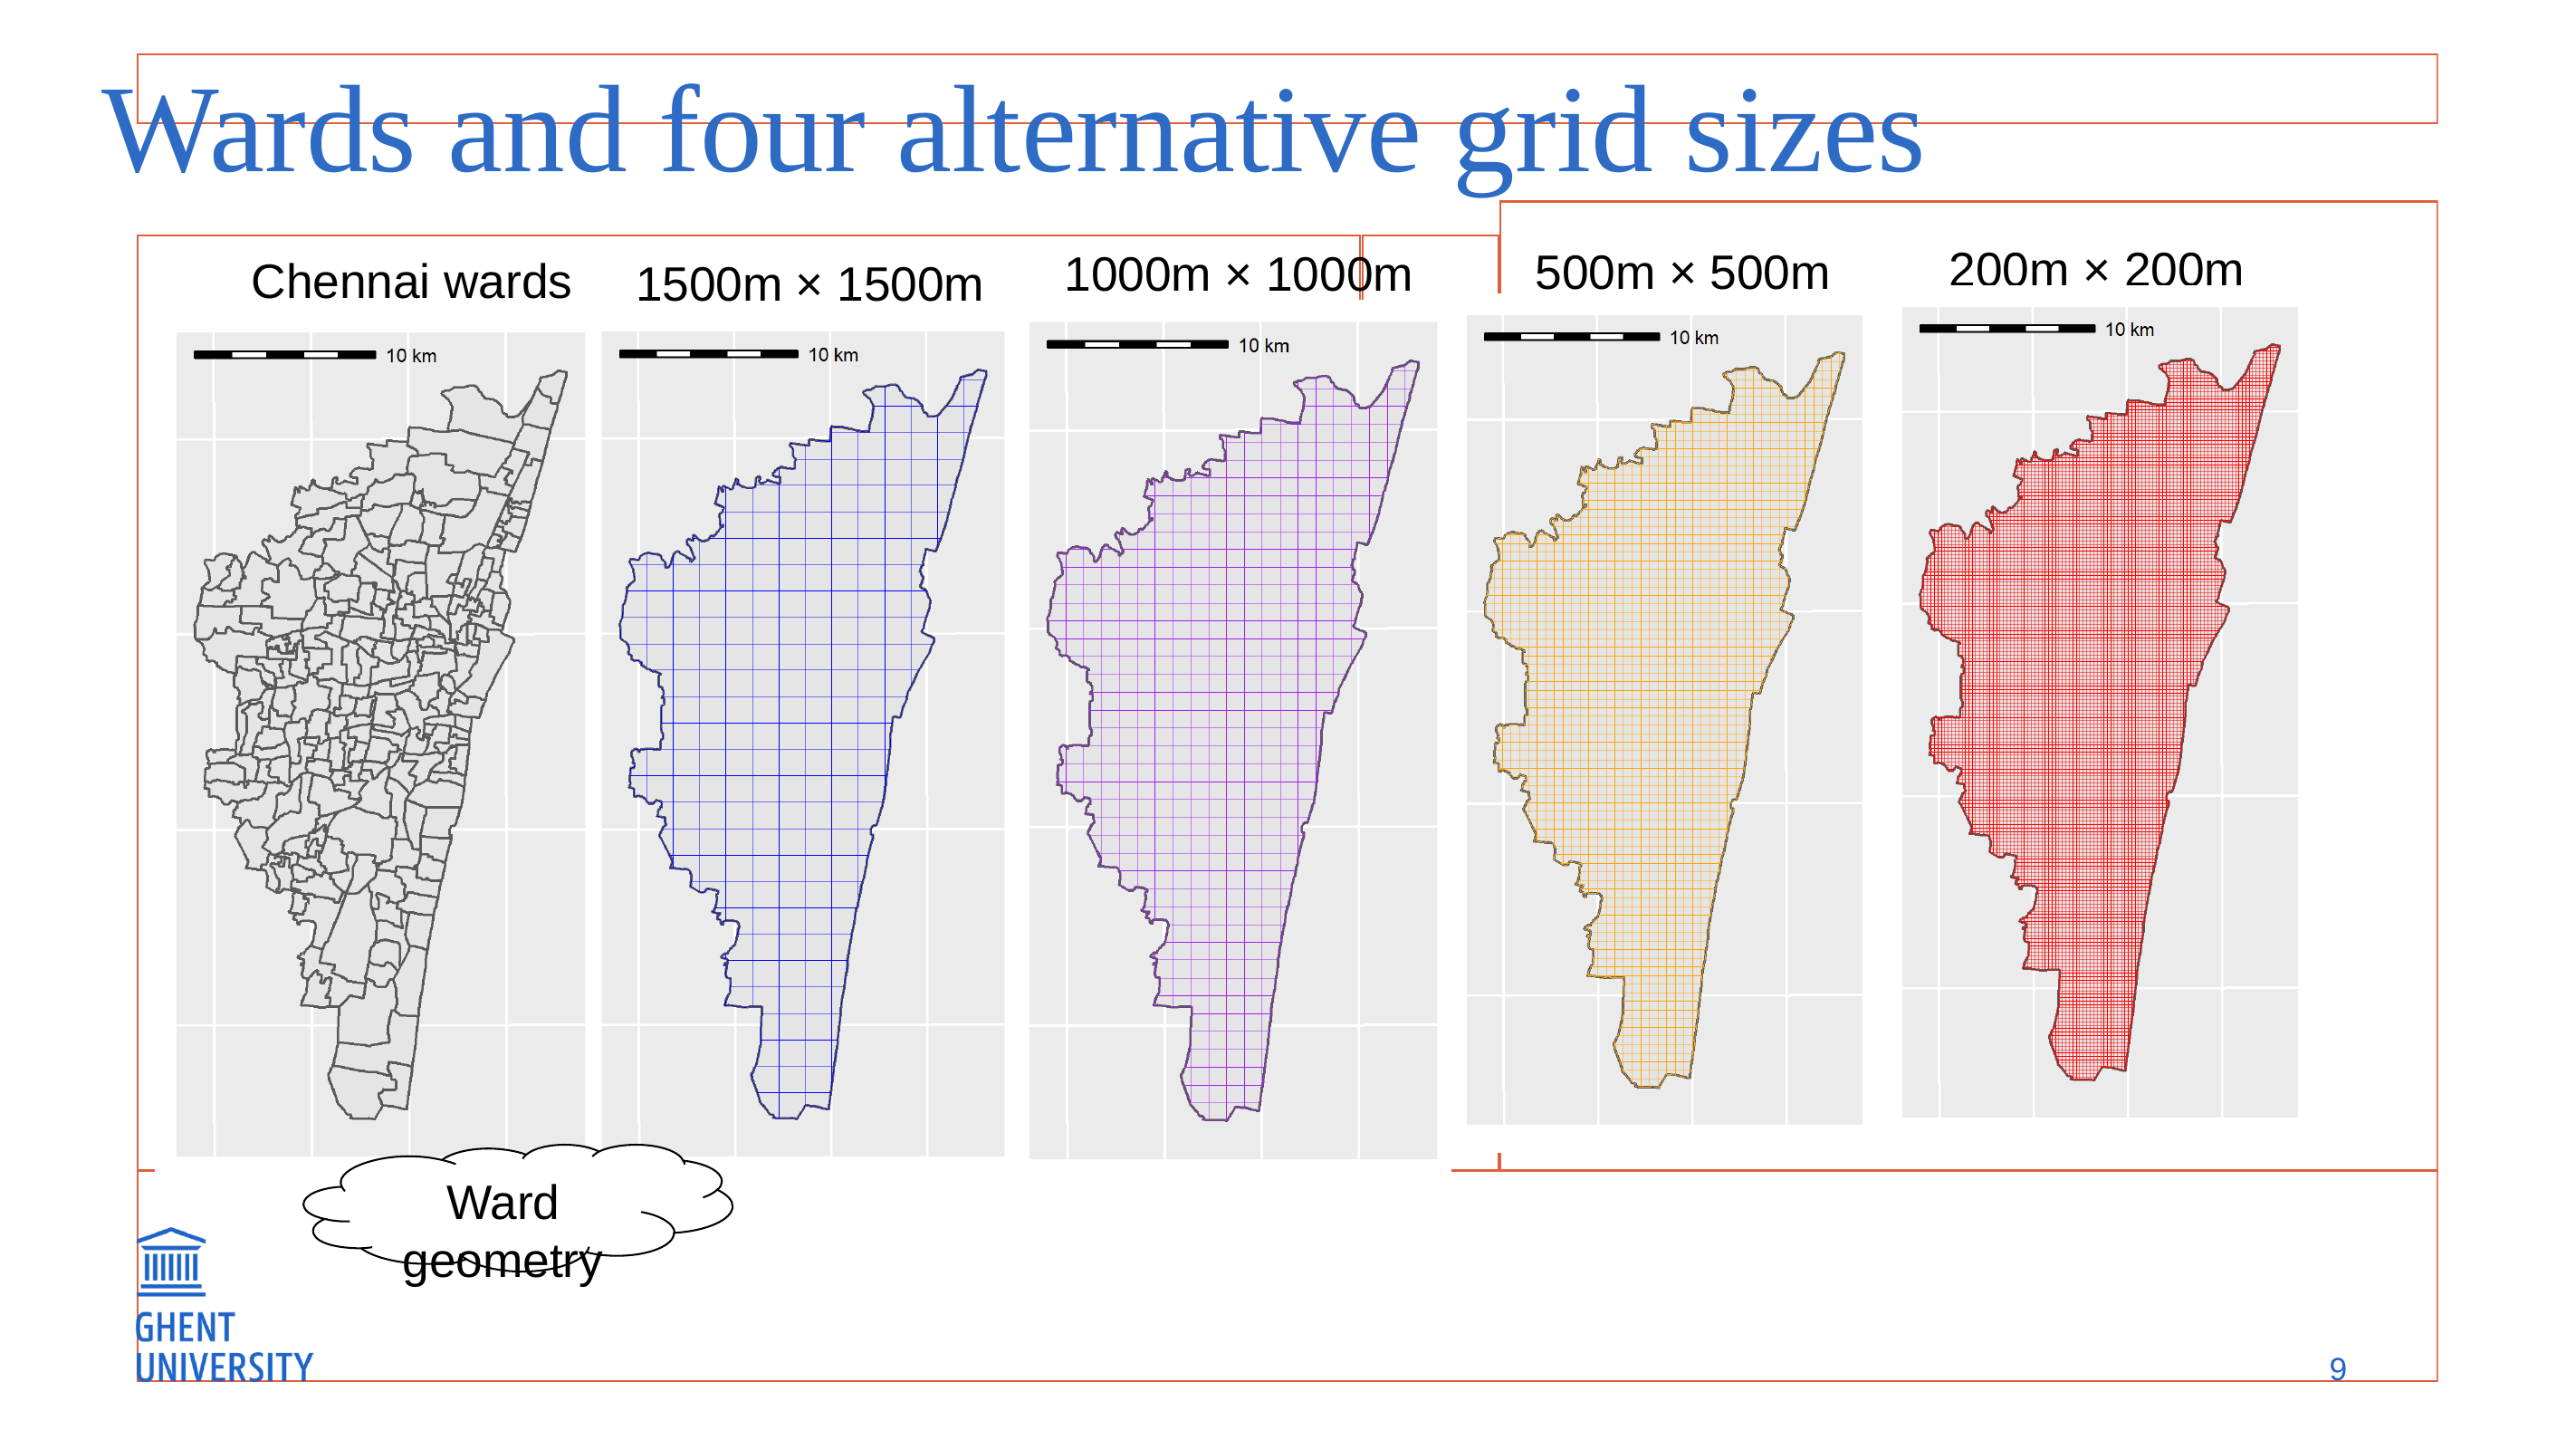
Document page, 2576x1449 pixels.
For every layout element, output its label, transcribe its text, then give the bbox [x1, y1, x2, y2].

text_box Wards and four alternative grid sizes [88, 40, 2385, 206]
text_box 500m × 500m [1520, 235, 1845, 290]
picture [155, 293, 1876, 1188]
text_box 1000m × 1000m [1017, 236, 1461, 300]
text_box Ward geometry [303, 1145, 733, 1272]
text_box 200m × 200m [1934, 231, 2260, 285]
picture [1882, 285, 2312, 1146]
text_box 1500m × 1500m [635, 245, 1006, 310]
text_box Chennai wards [190, 243, 635, 317]
text_box 5 [2315, 1329, 2453, 1407]
